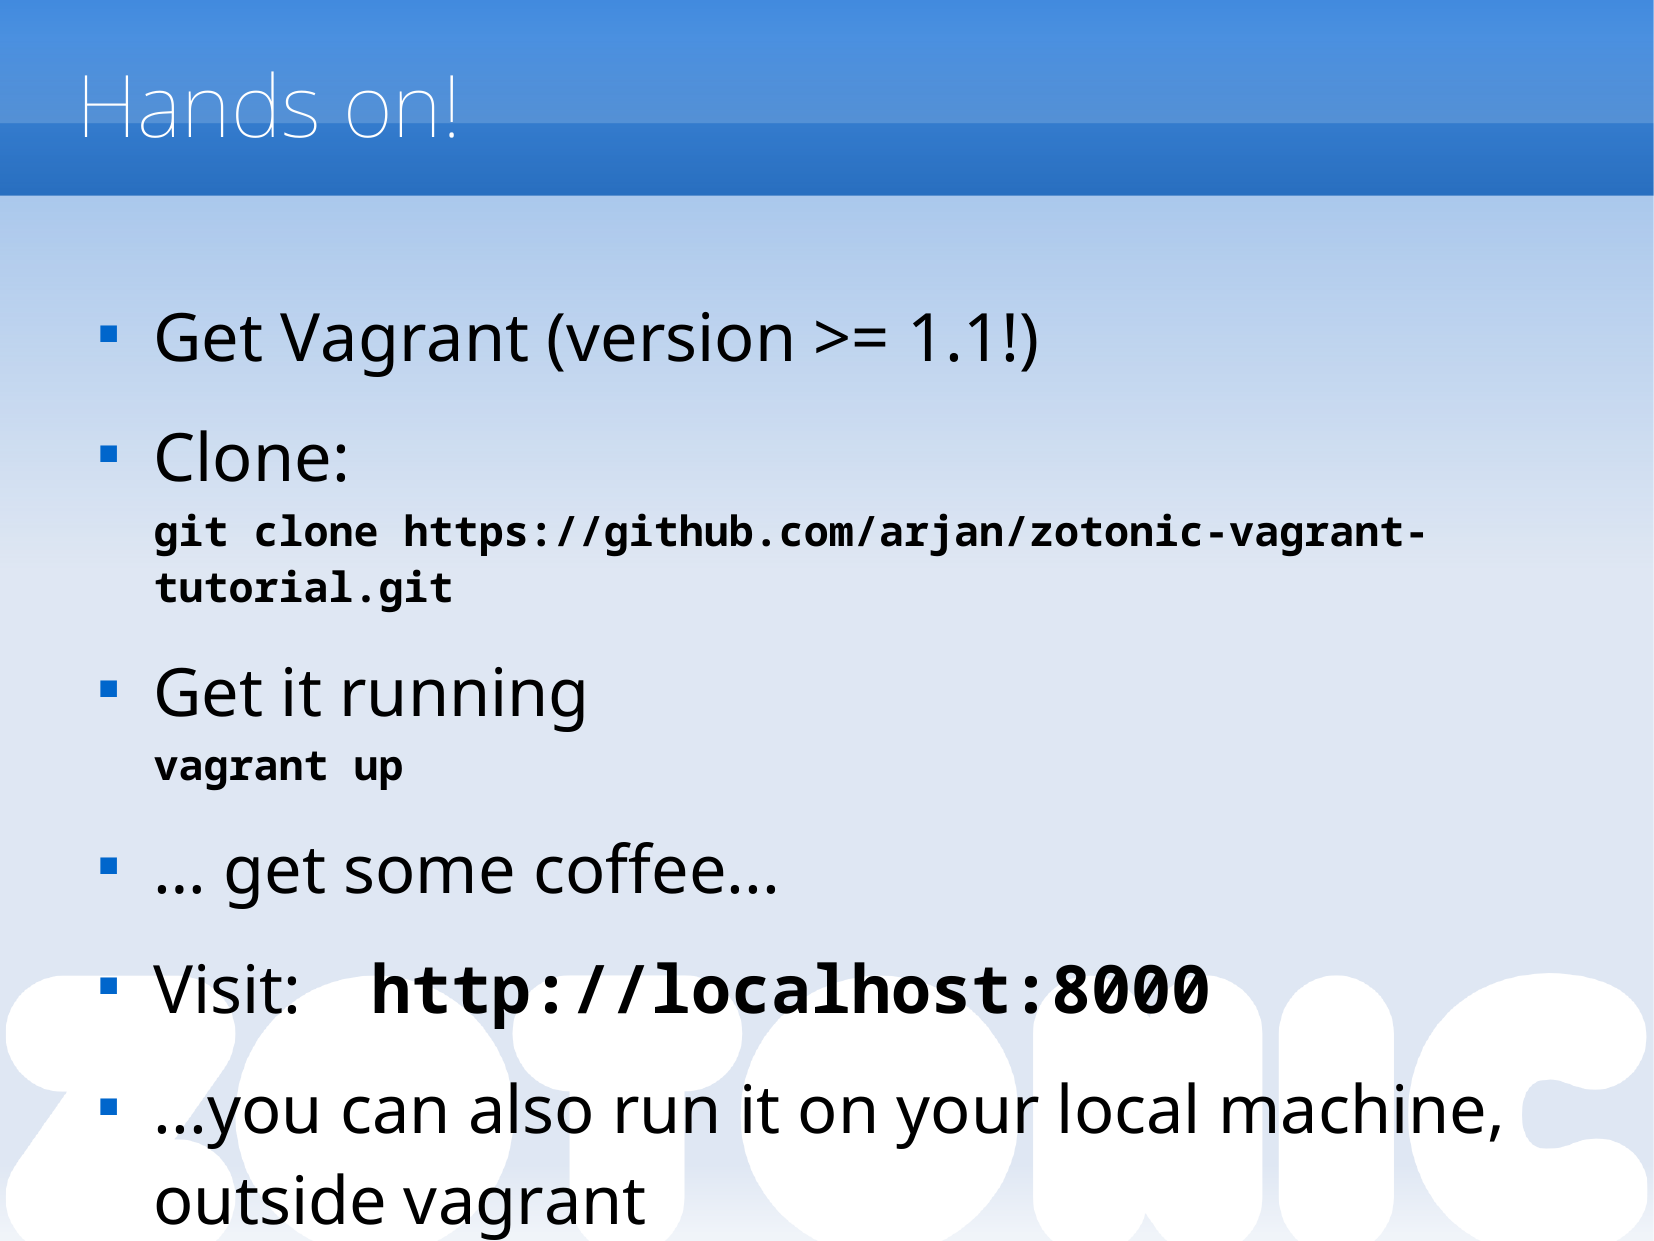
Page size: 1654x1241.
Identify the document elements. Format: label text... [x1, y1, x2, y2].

list Get Vagrant (version >= 1.1!) Clone: git clone https://github.com/arjan/zotonic-vagrant-tutorial.git Get it running vagrant up … get some coffee... Visit: http://localhost:8000 ...you can also run it on your local machine, outside vagrant [82, 290, 1571, 1109]
picture [0, 0, 1654, 1241]
title Hands on! [76, 0, 1565, 208]
